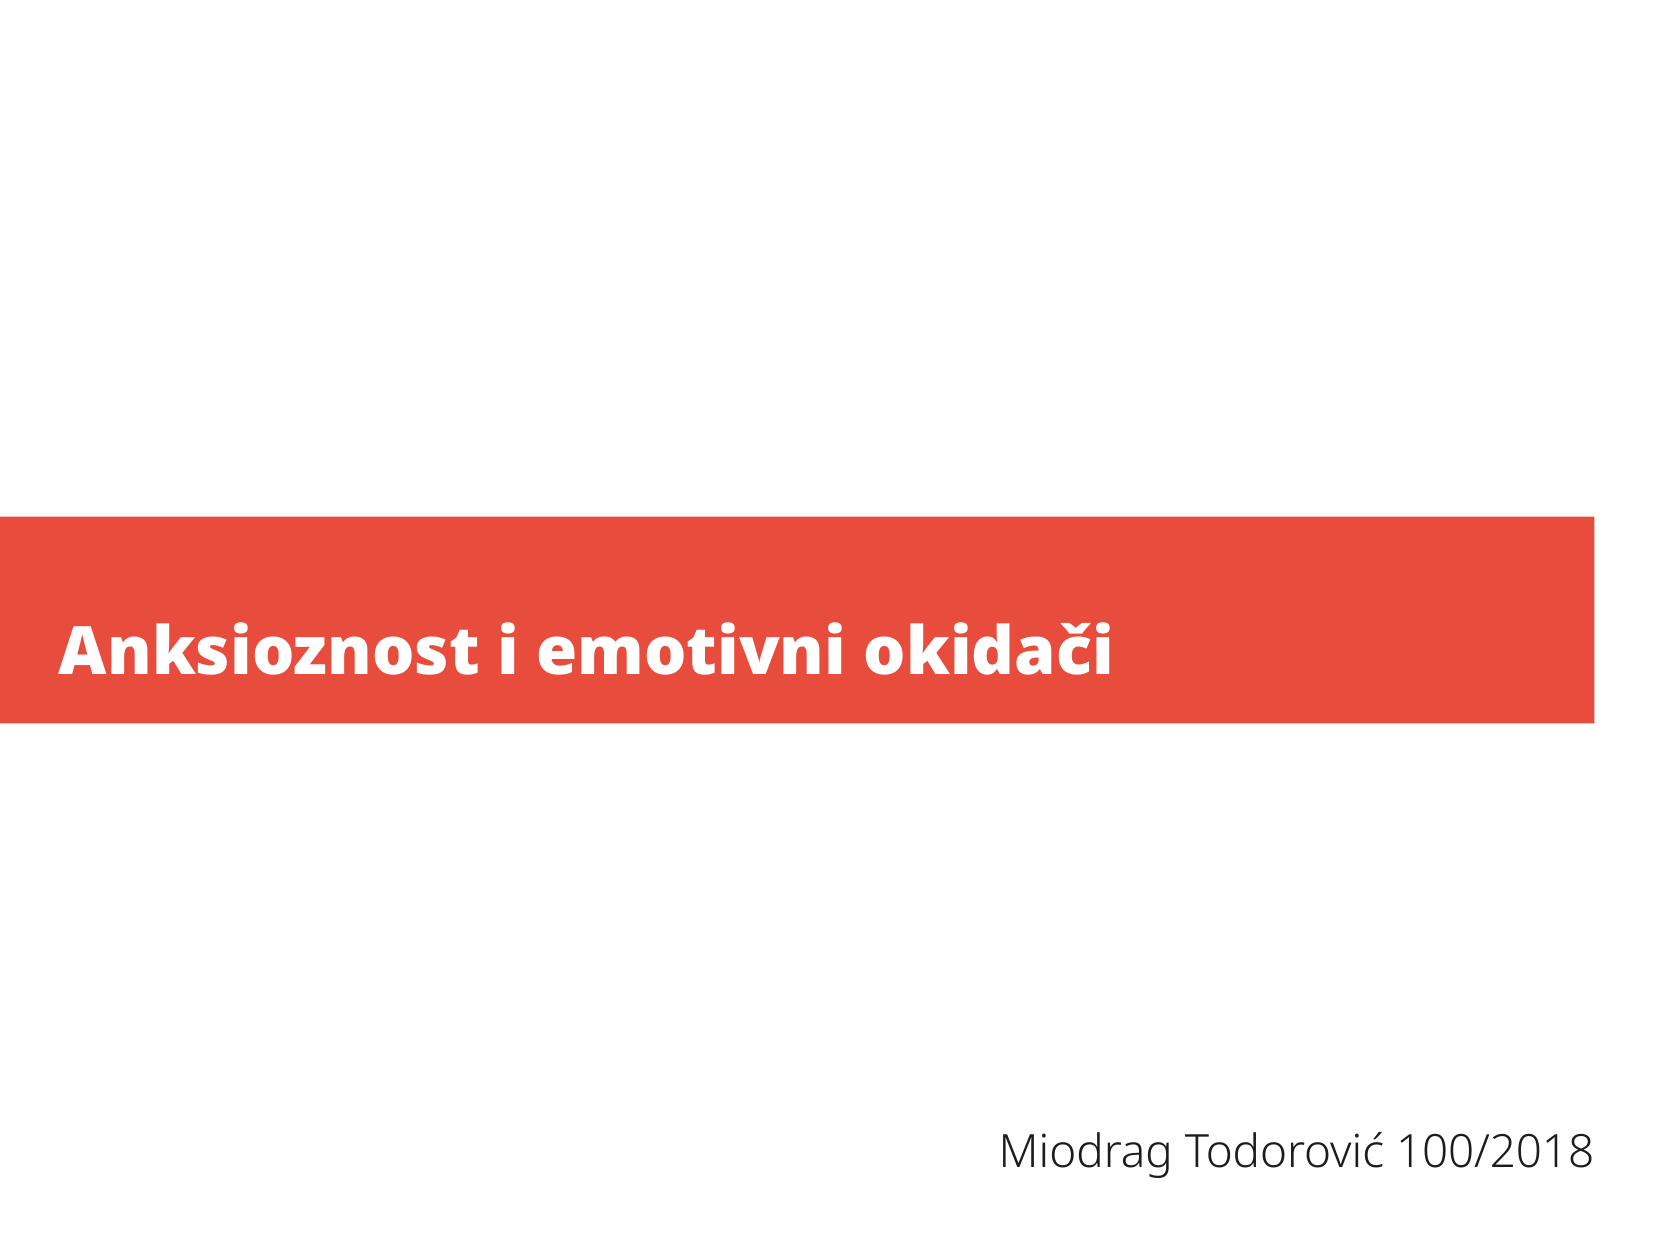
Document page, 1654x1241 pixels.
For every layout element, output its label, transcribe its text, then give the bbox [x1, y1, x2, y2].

title Anksioznost i emotivni okidači [59, 546, 1595, 694]
subtitle Miodrag Todorović 100/2018 [88, 767, 1595, 1182]
